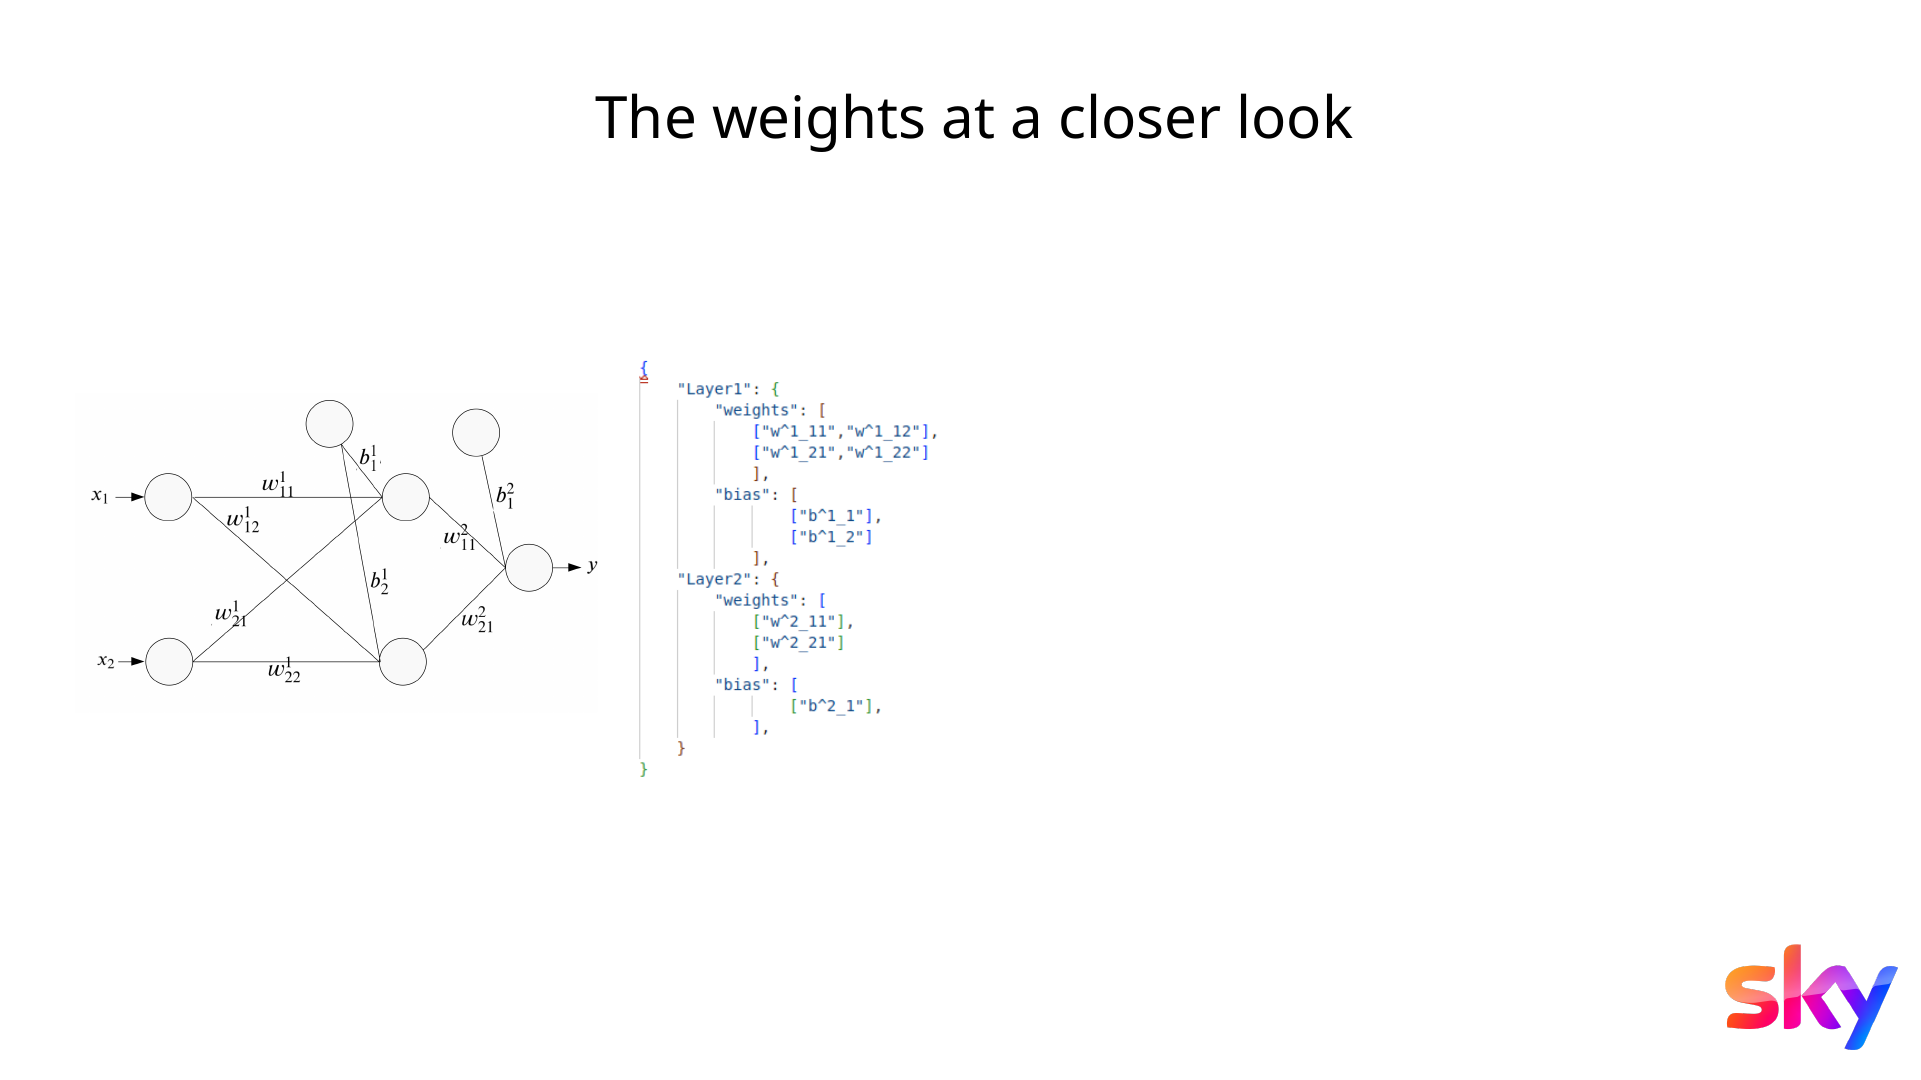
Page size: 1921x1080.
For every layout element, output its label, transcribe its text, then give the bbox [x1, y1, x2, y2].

picture [75, 393, 598, 713]
picture [637, 351, 943, 788]
picture [1725, 944, 1898, 1051]
title The weights at a closer look [112, 38, 1837, 151]
